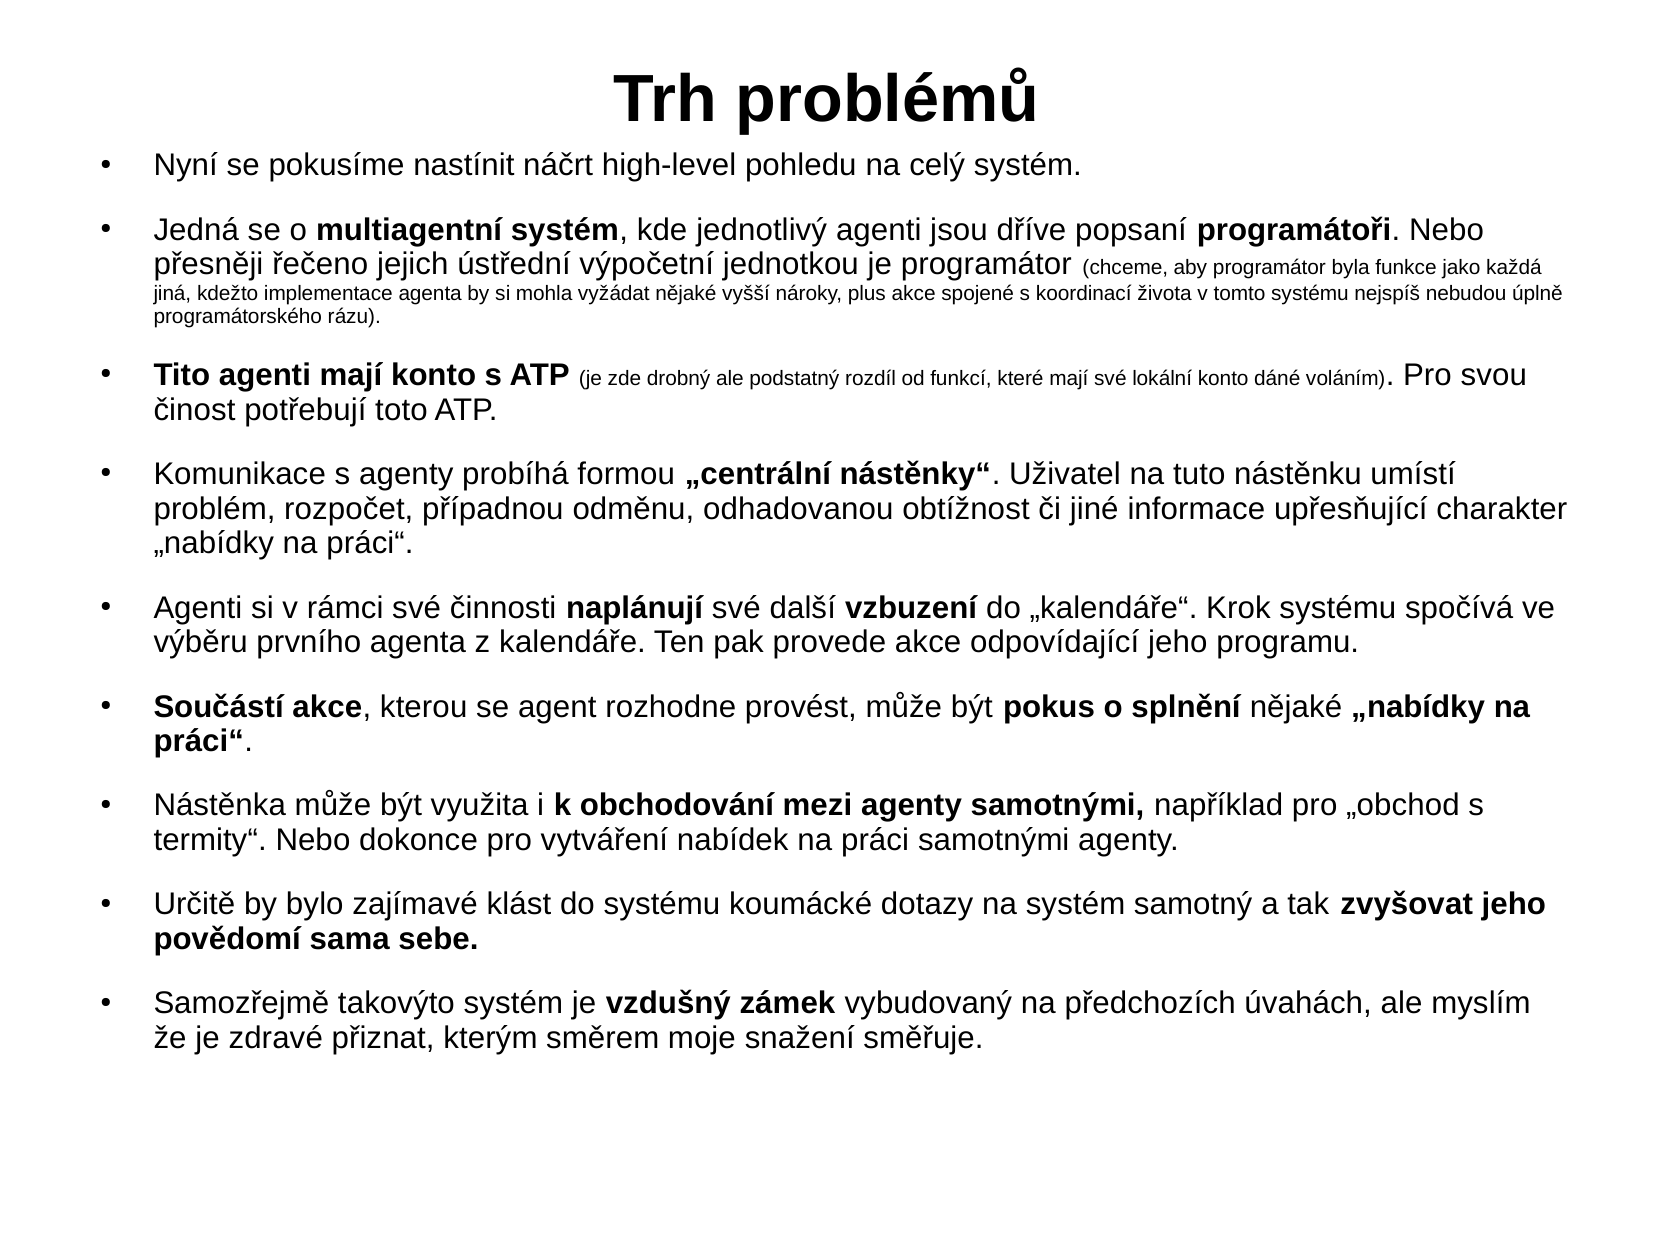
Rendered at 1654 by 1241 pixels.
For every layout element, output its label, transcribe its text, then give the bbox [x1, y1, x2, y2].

title Trh problémů [82, 49, 1571, 147]
list Nyní se pokusíme nastínit náčrt high-level pohledu na celý systém. Jedná se o multiagentní systém, kde jednotlivý agenti jsou dříve popsaní programátoři. Nebo přesněji řečeno jejich ústřední výpočetní jednotkou je programátor (chceme, aby programátor byla funkce jako každá jiná, kdežto implementace agenta by si mohla vyžádat nějaké vyšší nároky, plus akce spojené s koordinací života v tomto systému nejspíš nebudou úplně programátorského rázu). Tito agenti mají konto s ATP (je zde drobný ale podstatný rozdíl od funkcí, které mají své lokální konto dáné voláním). Pro svou činost potřebují toto ATP. Komunikace s agenty probíhá formou „centrální nástěnky“. Uživatel na tuto nástěnku umístí problém, rozpočet, případnou odměnu, odhadovanou obtížnost či jiné informace upřesňující charakter „nabídky na práci“. Agenti si v rámci své činnosti naplánují své další vzbuzení do „kalendáře“. Krok systému spočívá ve výběru prvního agenta z kalendáře. Ten pak provede akce odpovídající jeho programu. Součástí akce, kterou se agent rozhodne provést, může být pokus o splnění nějaké „nabídky na práci“. Nástěnka může být využita i k obchodování mezi agenty samotnými, například pro „obchod s termity“. Nebo dokonce pro vytváření nabídek na práci samotnými agenty. Určitě by bylo zajímavé klást do systému koumácké dotazy na systém samotný a tak zvyšovat jeho povědomí sama sebe. Samozřejmě takovýto systém je vzdušný zámek vybudovaný na předchozích úvahách, ale myslím že je zdravé přiznat, kterým směrem moje snažení směřuje. [82, 147, 1571, 1109]
